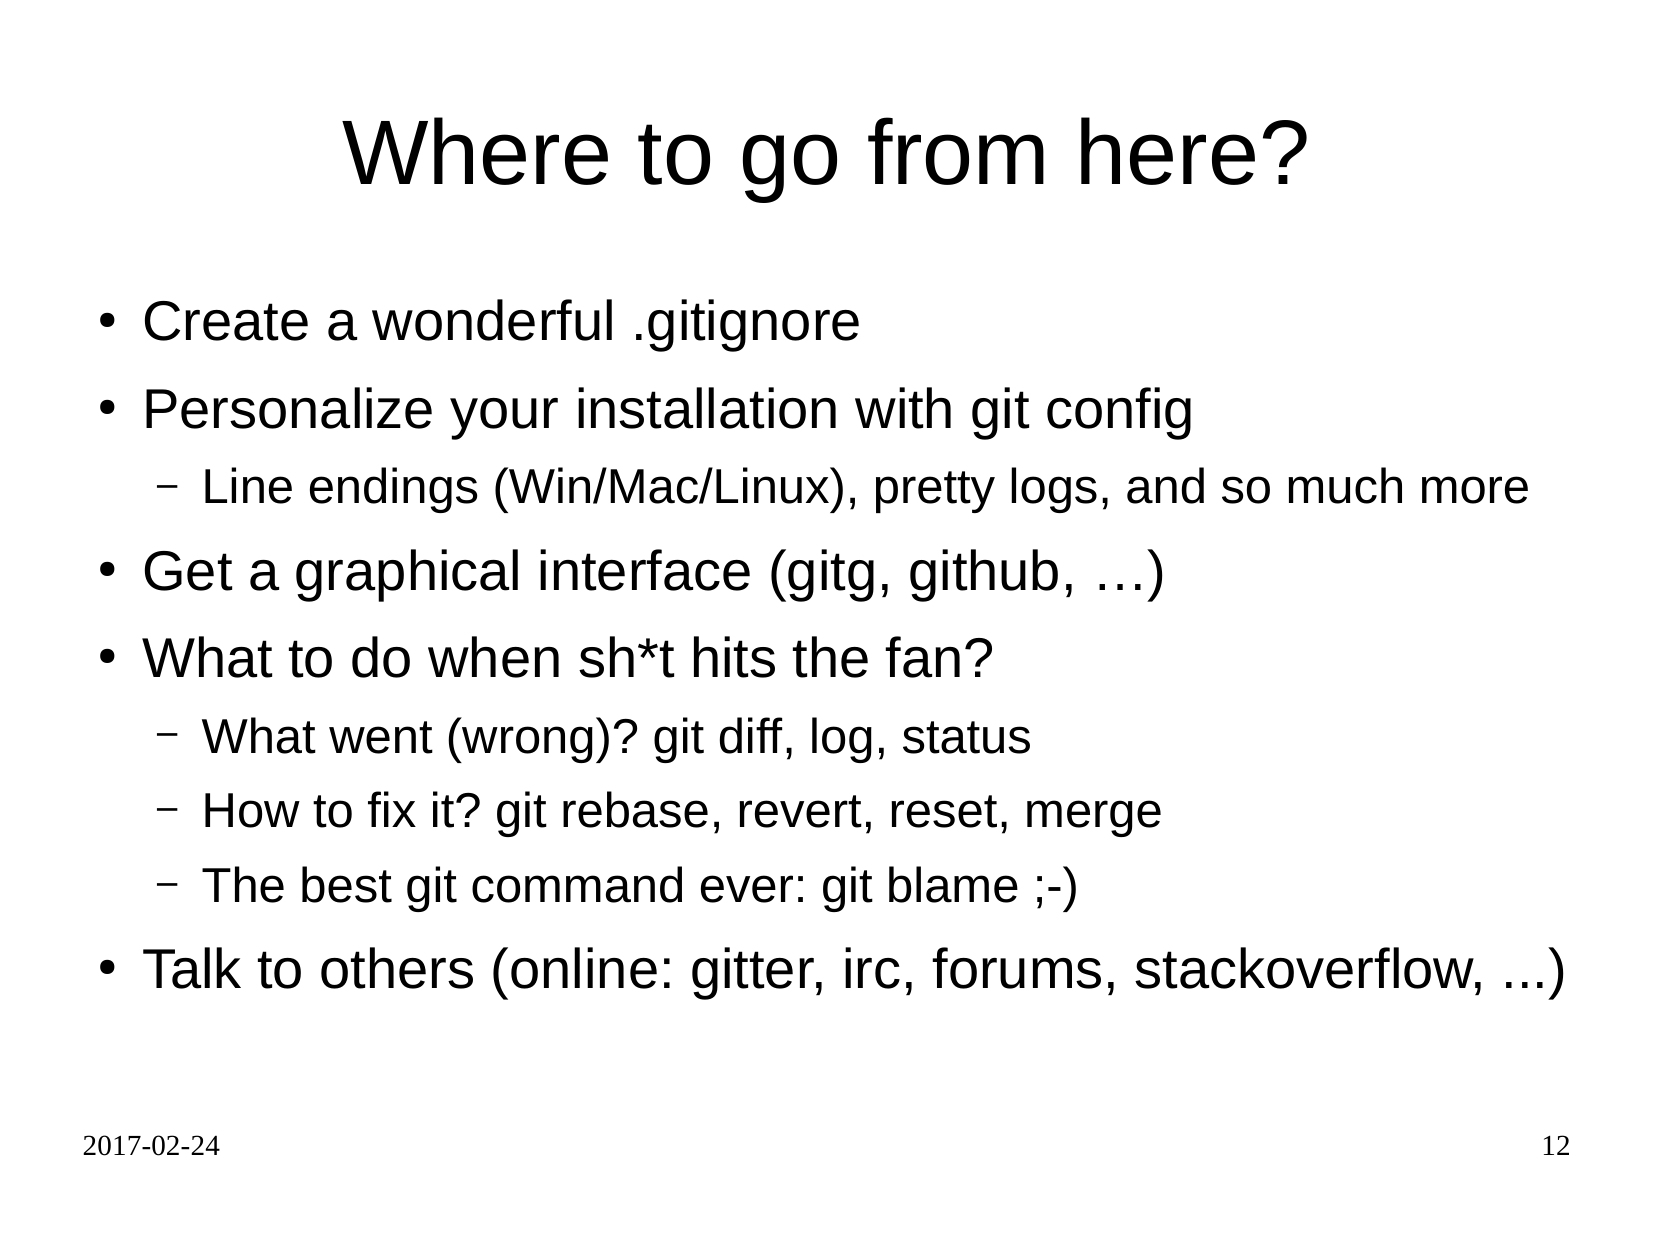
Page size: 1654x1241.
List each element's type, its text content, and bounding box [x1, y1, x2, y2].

list Create a wonderful .gitignore Personalize your installation with git config Line endings (Win/Mac/Linux), pretty logs, and so much more Get a graphical interface (gitg, github, …) What to do when sh*t hits the fan? What went (wrong)? git diff, log, status How to fix it? git rebase, revert, reset, merge The best git command ever: git blame ;-) Talk to others (online: gitter, irc, forums, stackoverflow, ...) [82, 290, 1571, 1010]
title Where to go from here? [82, 49, 1571, 257]
